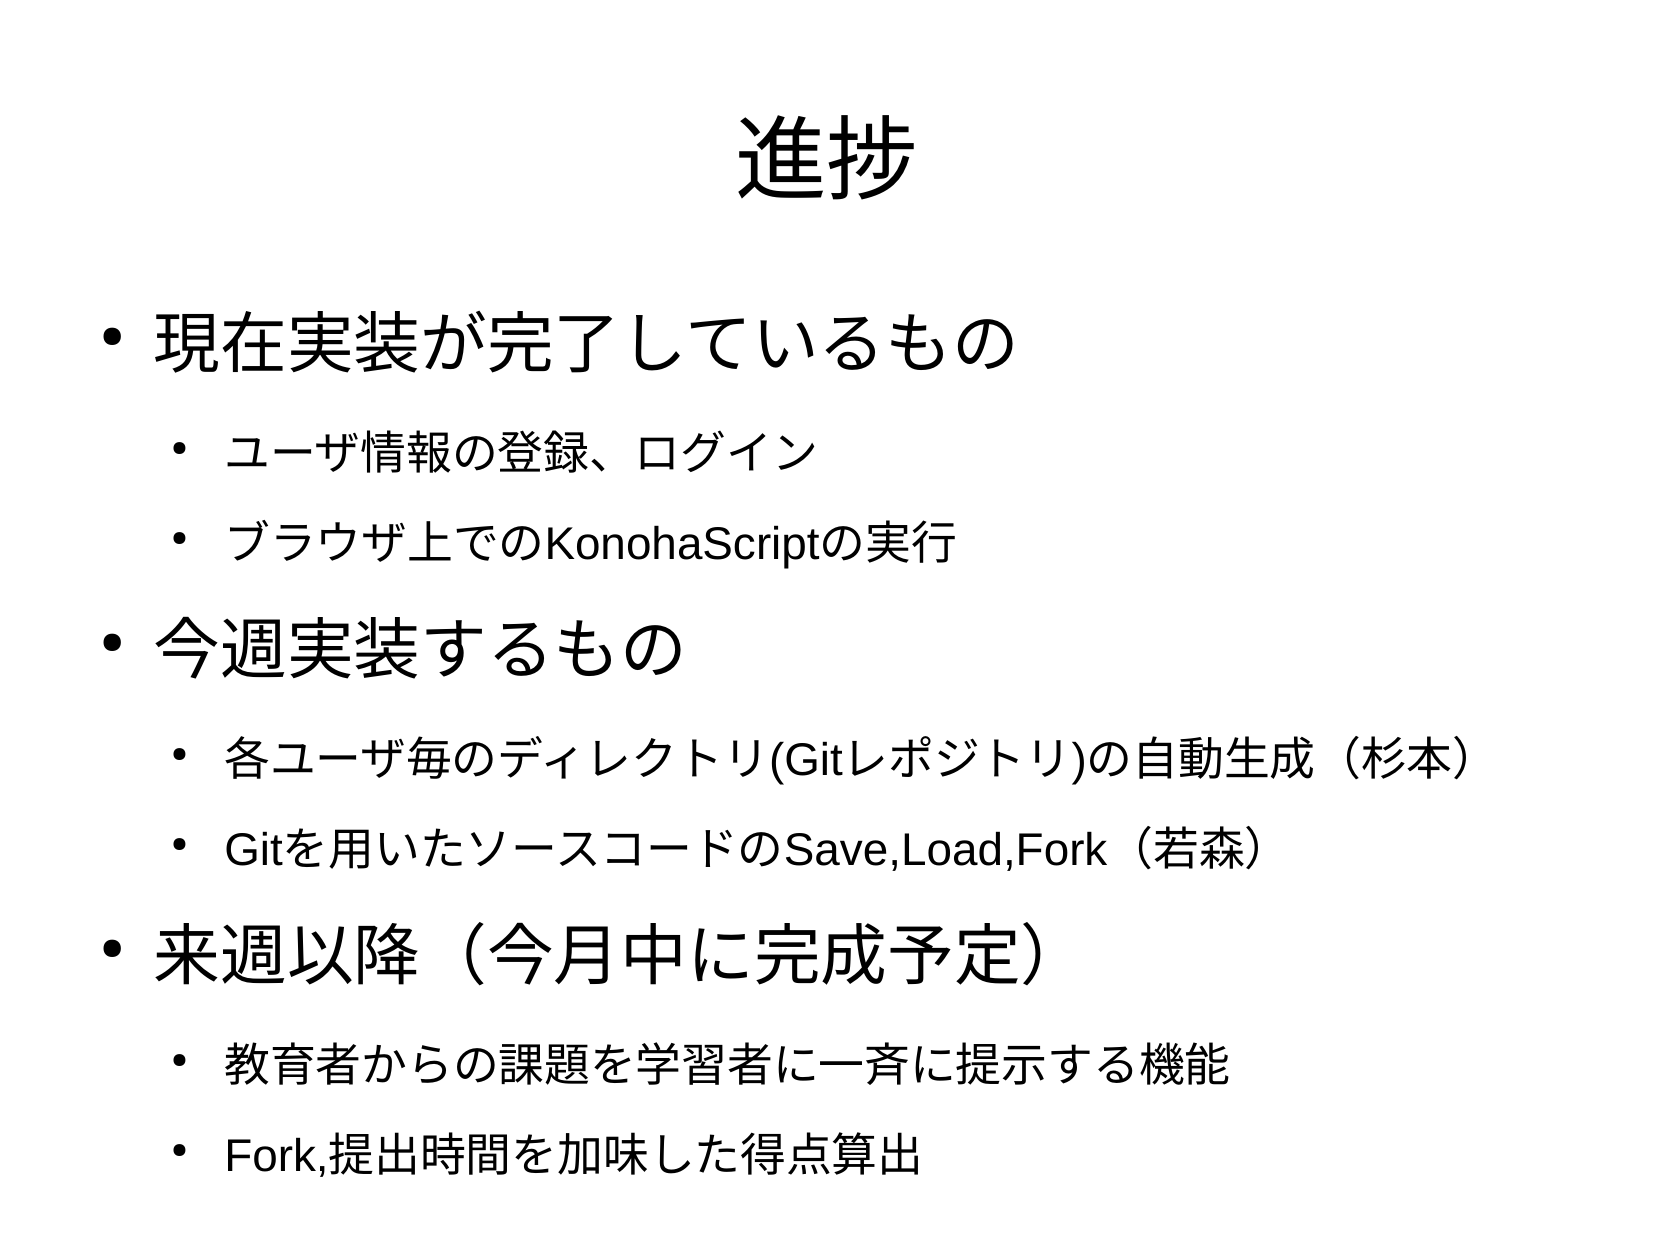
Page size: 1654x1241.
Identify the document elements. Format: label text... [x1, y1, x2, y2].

title 進捗 [82, 49, 1571, 257]
list 現在実装が完了しているもの ユーザ情報の登録、ログイン ブラウザ上でのKonohaScriptの実行 今週実装するもの 各ユーザ毎のディレクトリ(Gitレポジトリ)の自動生成（杉本） Gitを用いたソースコードのSave,Load,Fork（若森） 来週以降（今月中に完成予定） 教育者からの課題を学習者に一斉に提示する機能 Fork,提出時間を加味した得点算出 [82, 290, 1571, 1109]
